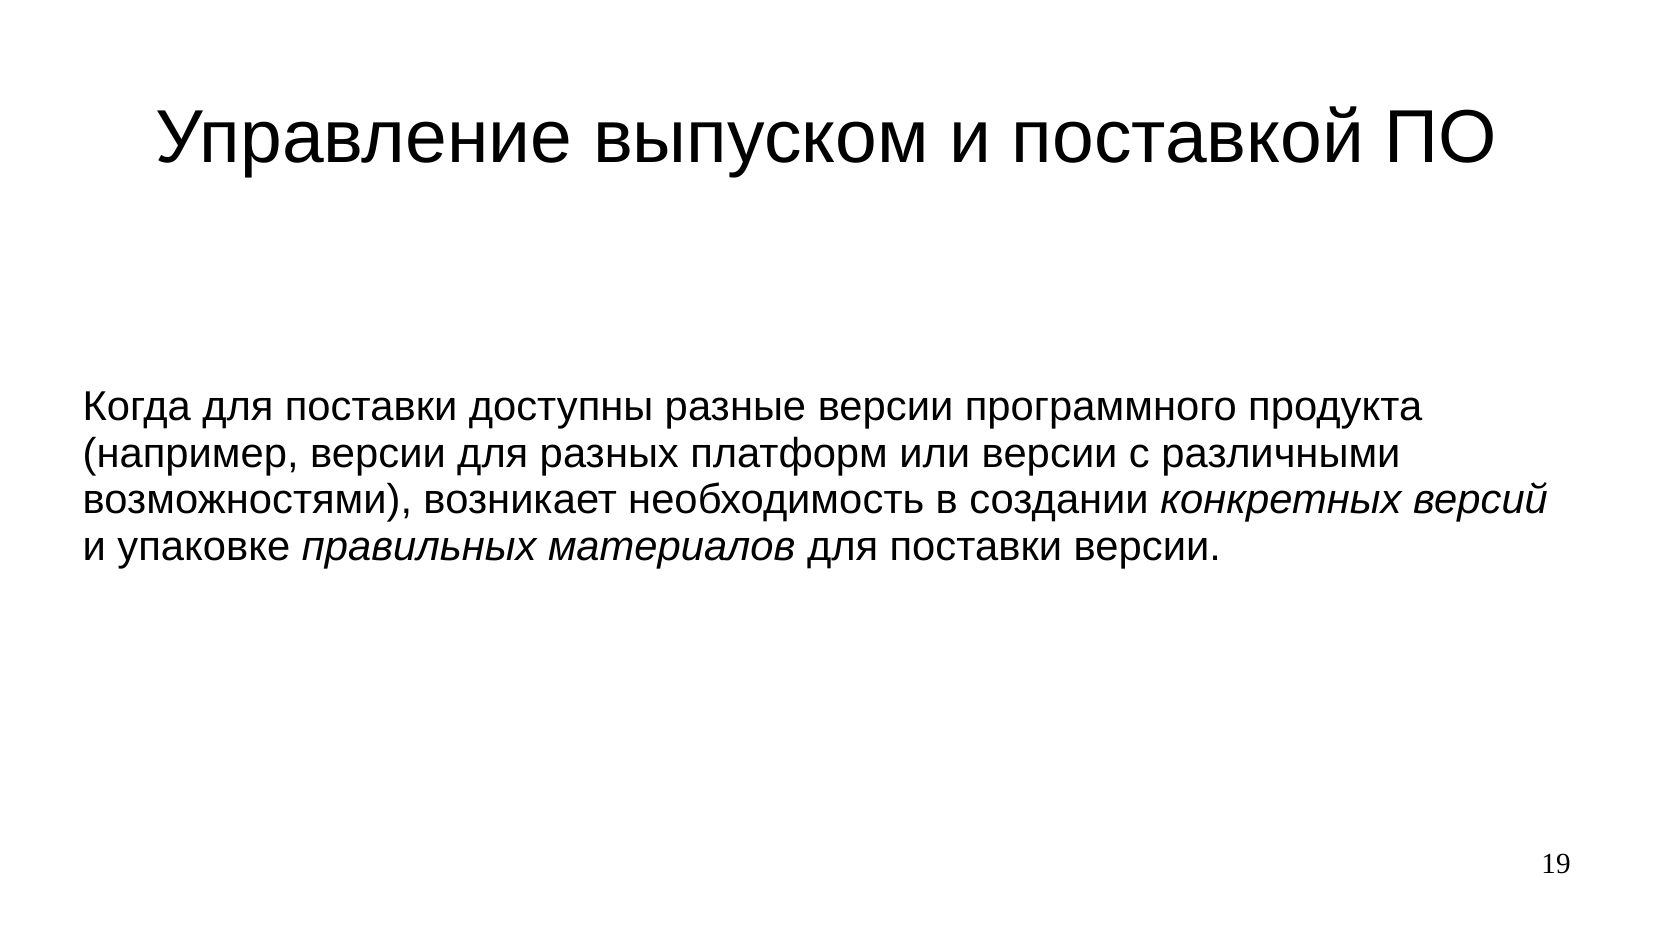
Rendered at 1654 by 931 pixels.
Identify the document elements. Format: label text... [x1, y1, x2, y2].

list Когда для поставки доступны разные версии программного продукта (например, версии для разных платформ или версии с различными возможностями), возникает необходимость в создании конкретных версий и упаковке правильных материалов для поставки версии. [82, 382, 1571, 668]
title Управление выпуском и поставкой ПО [82, 94, 1571, 179]
